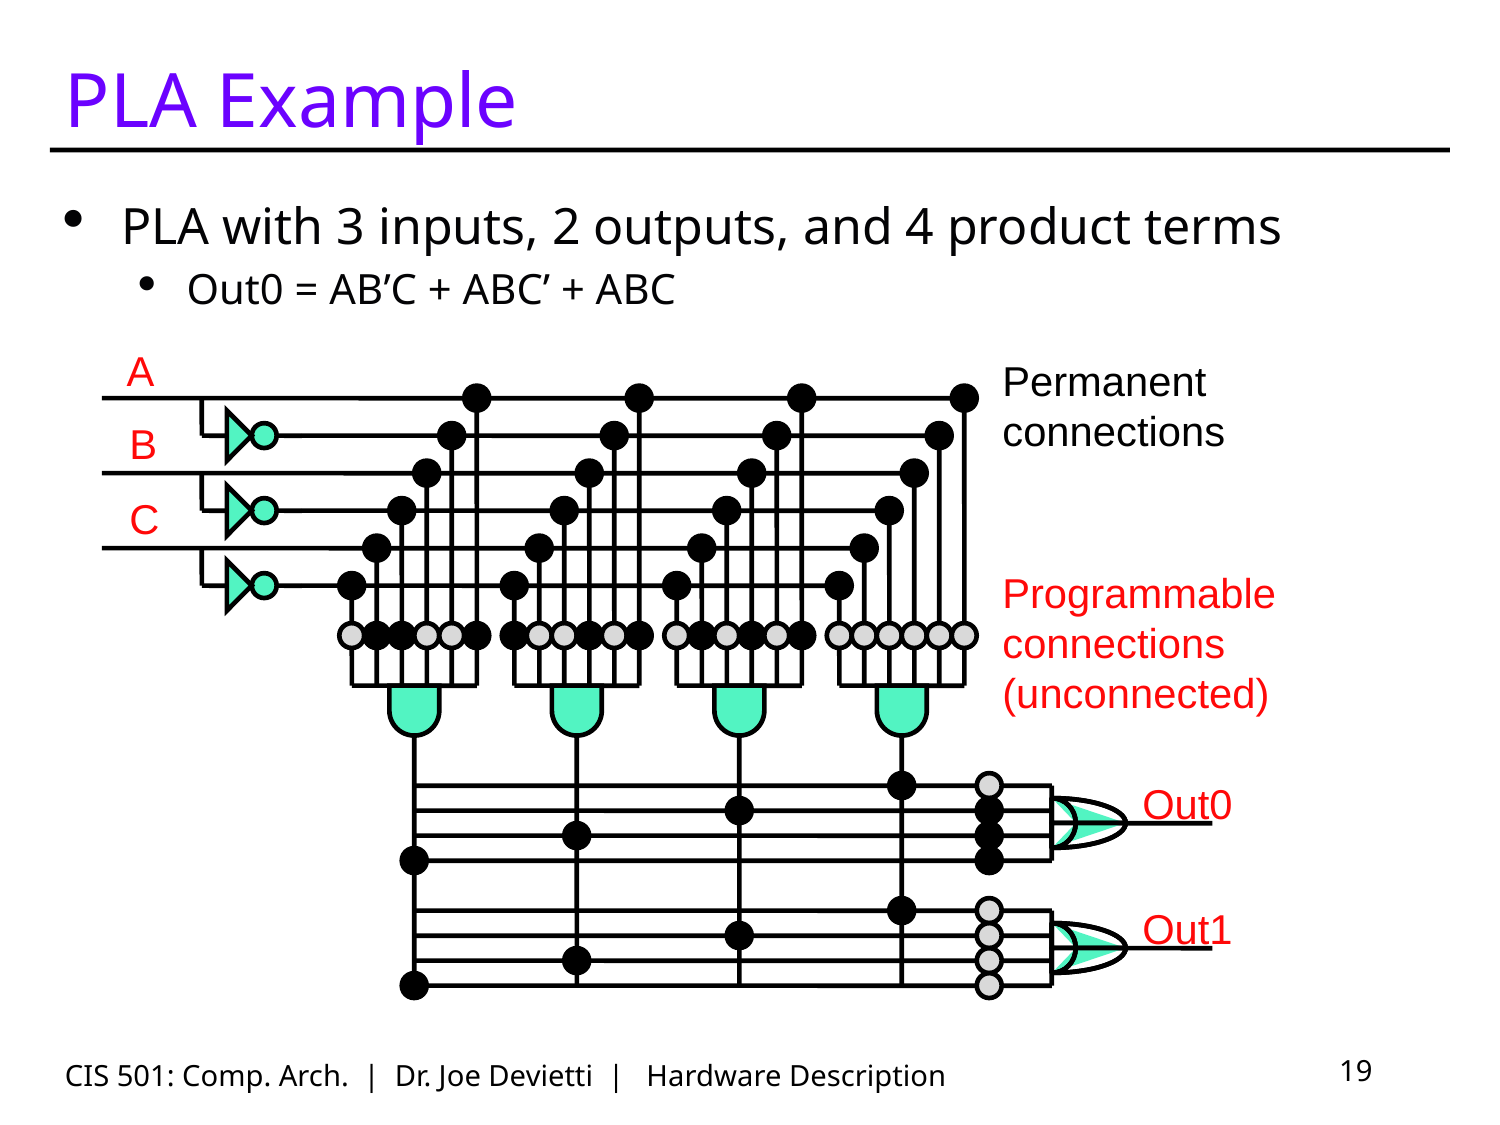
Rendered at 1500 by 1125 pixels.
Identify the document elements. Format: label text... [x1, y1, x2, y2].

text_box [389, 498, 414, 508]
text_box [564, 823, 590, 849]
text_box C [114, 485, 175, 551]
text_box [664, 623, 815, 649]
text_box [464, 385, 490, 411]
text_box [726, 923, 752, 949]
text_box [714, 685, 765, 736]
text_box [889, 898, 915, 924]
text_box [926, 423, 952, 449]
text_box [789, 385, 815, 411]
text_box [501, 623, 652, 649]
text_box [976, 773, 1002, 874]
text_box [714, 498, 740, 524]
text_box [976, 898, 1002, 999]
text_box [951, 385, 977, 411]
text_box [339, 573, 364, 583]
text_box [364, 535, 390, 561]
text_box Programmable connections (unconnected) [987, 559, 1450, 725]
text_box [664, 573, 690, 599]
text_box [389, 513, 414, 524]
text_box [501, 573, 527, 599]
text_box B [114, 410, 172, 476]
text_box [401, 973, 427, 999]
text_box [439, 438, 464, 449]
text_box [226, 410, 277, 461]
text_box [526, 535, 552, 561]
text_box [439, 423, 464, 433]
text_box CIS 501: Comp. Arch. | Dr. Joe Devietti | Hardware Description [49, 1049, 988, 1100]
text_box [876, 498, 902, 524]
text_box [551, 498, 577, 524]
text_box [226, 560, 277, 611]
text_box PLA Example [49, 37, 1375, 150]
text_box [889, 773, 915, 799]
text_box [551, 685, 602, 736]
text_box [564, 948, 590, 974]
text_box [339, 588, 364, 599]
text_box <number> [1074, 1049, 1388, 1100]
text_box [389, 685, 440, 736]
text_box [401, 848, 427, 874]
text_box [876, 685, 927, 736]
text_box Permanent connections [987, 347, 1261, 463]
text_box [826, 623, 977, 649]
text_box [626, 385, 652, 411]
text_box [826, 573, 852, 599]
text_box [764, 423, 790, 449]
text_box [851, 535, 877, 561]
text_box PLA with 3 inputs, 2 outputs, and 4 product terms Out0 = AB’C + ABC’ + ABC [49, 187, 1450, 352]
text_box [689, 535, 715, 561]
text_box Out1 [1127, 895, 1248, 961]
text_box Out0 [1127, 770, 1248, 836]
text_box [1055, 923, 1126, 973]
text_box [601, 423, 627, 449]
text_box A [111, 337, 170, 403]
text_box [1055, 798, 1126, 848]
text_box [339, 623, 490, 649]
text_box [576, 460, 602, 486]
text_box [226, 485, 277, 536]
text_box [901, 460, 927, 486]
text_box [739, 460, 765, 486]
text_box [726, 798, 752, 824]
text_box [414, 460, 440, 486]
